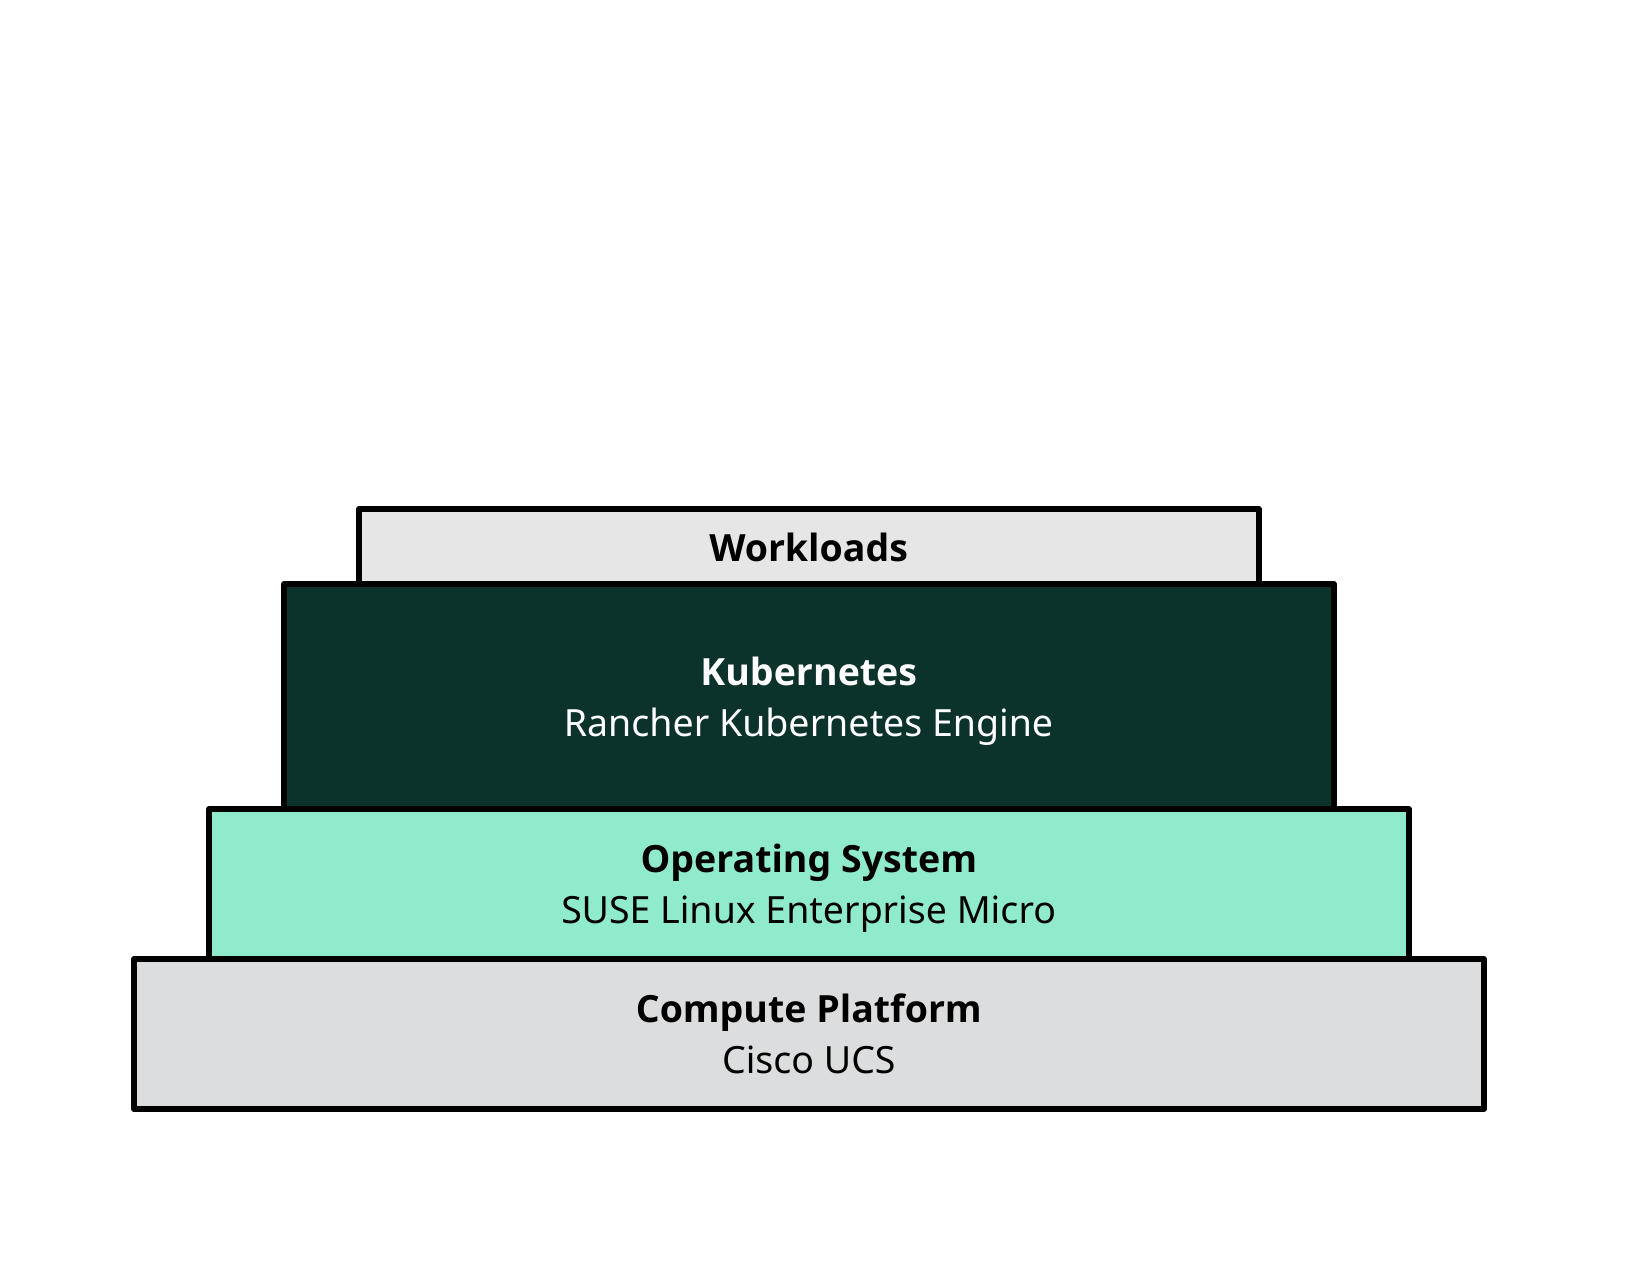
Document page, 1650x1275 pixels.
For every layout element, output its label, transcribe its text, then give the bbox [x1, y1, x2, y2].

text_box Workloads [358, 508, 1259, 584]
text_box Kubernetes Rancher Kubernetes Engine [283, 583, 1334, 809]
text_box Operating System SUSE Linux Enterprise Micro [208, 809, 1409, 960]
text_box Compute Platform Cisco UCS [133, 958, 1484, 1109]
